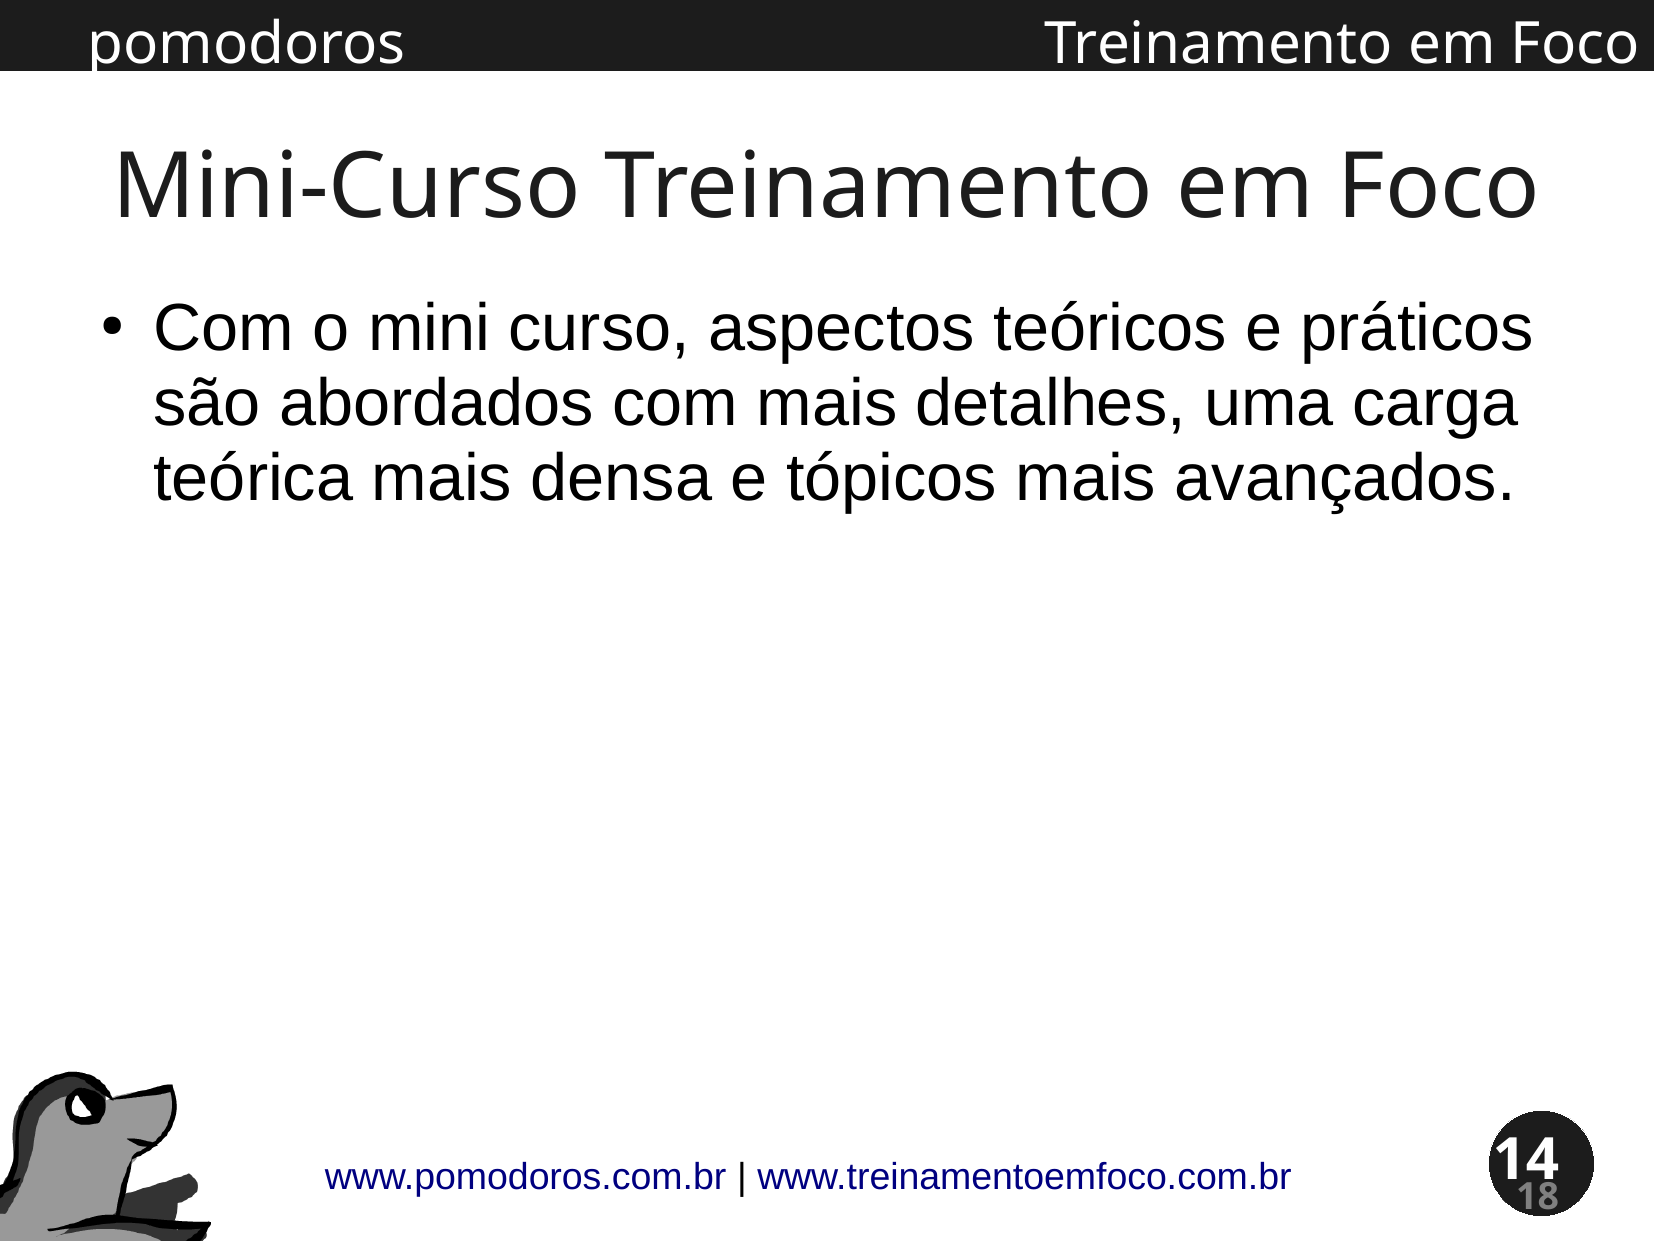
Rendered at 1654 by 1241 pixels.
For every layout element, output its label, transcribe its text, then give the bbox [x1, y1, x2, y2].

picture [0, 1003, 249, 1241]
list Com o mini curso, aspectos teóricos e práticos são abordados com mais detalhes, uma carga teórica mais densa e tópicos mais avançados. [82, 290, 1571, 1010]
title Mini-Curso Treinamento em Foco [82, 78, 1571, 287]
